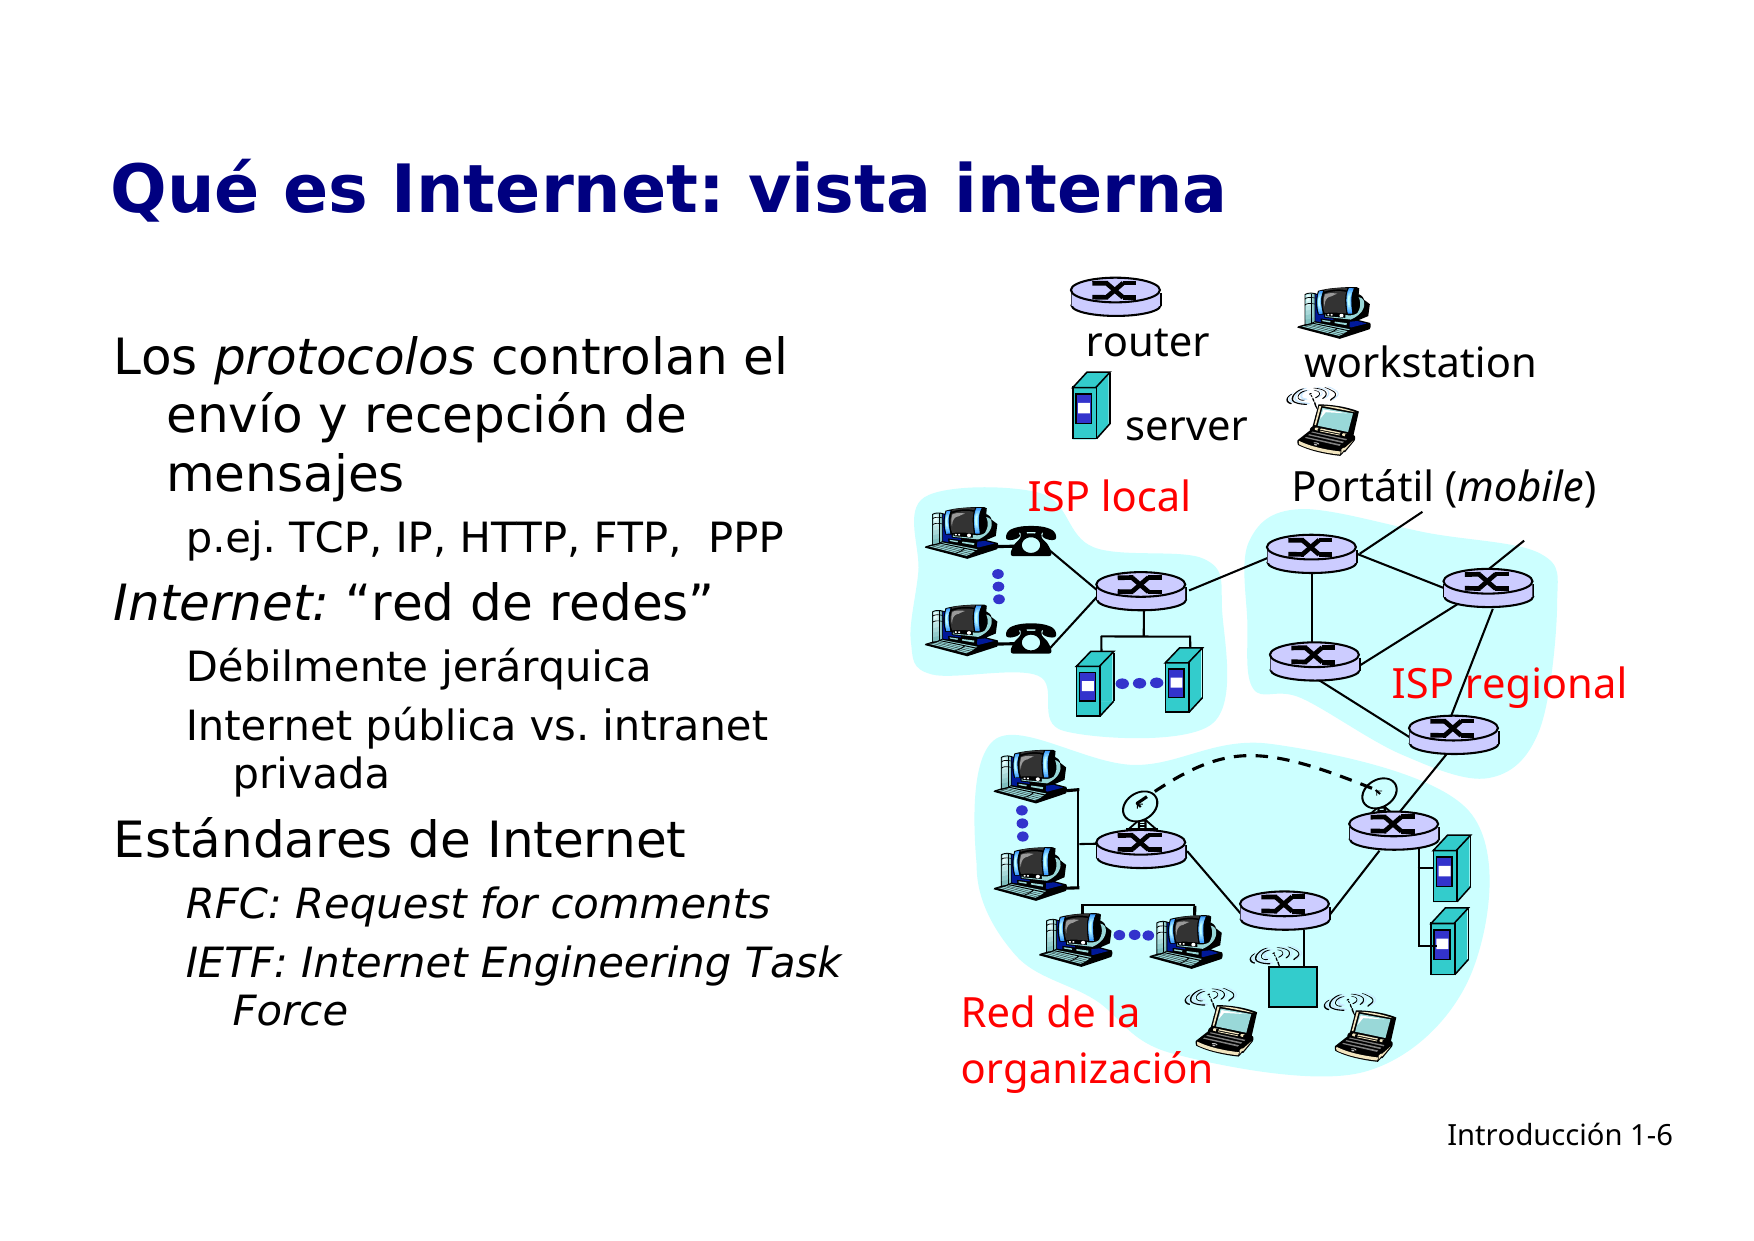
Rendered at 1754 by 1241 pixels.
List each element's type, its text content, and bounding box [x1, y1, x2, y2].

text_box server [1110, 388, 1264, 461]
picture [993, 749, 1069, 804]
picture [1297, 286, 1372, 325]
picture [1286, 385, 1359, 449]
text_box [974, 734, 1490, 1077]
text_box [1244, 513, 1558, 779]
text_box workstation [1289, 325, 1552, 398]
picture [1361, 777, 1398, 815]
text_box ISP regional [1376, 646, 1643, 719]
picture [1229, 945, 1318, 1057]
list Los protocolos controlan el envío y recepción de mensajes p.ej. TCP, IP, HTTP, FTP, PPP Internet: “red de redes” Débilmente jerárquica Internet pública vs. intranet privada Estándares de Internet RFC: Request for comments IETF: Internet Engineering Task Force [96, 320, 865, 1164]
picture [993, 846, 1069, 901]
text_box [1070, 277, 1160, 304]
text_box [1072, 377, 1109, 440]
text_box [1269, 966, 1317, 1007]
title Qué es Internet: vista interna [96, 78, 1672, 301]
picture [924, 506, 1000, 559]
text_box router [1070, 304, 1225, 377]
text_box Red de la organización [945, 974, 1229, 1105]
text_box Portátil (mobile) [1276, 449, 1612, 522]
picture [1006, 623, 1057, 654]
picture [924, 604, 1000, 657]
picture [1006, 525, 1057, 557]
picture [1039, 912, 1114, 967]
picture [1149, 914, 1224, 969]
picture [1323, 991, 1397, 1062]
text_box [910, 487, 1228, 739]
picture [1122, 790, 1159, 830]
text_box ISP local [1012, 458, 1207, 532]
